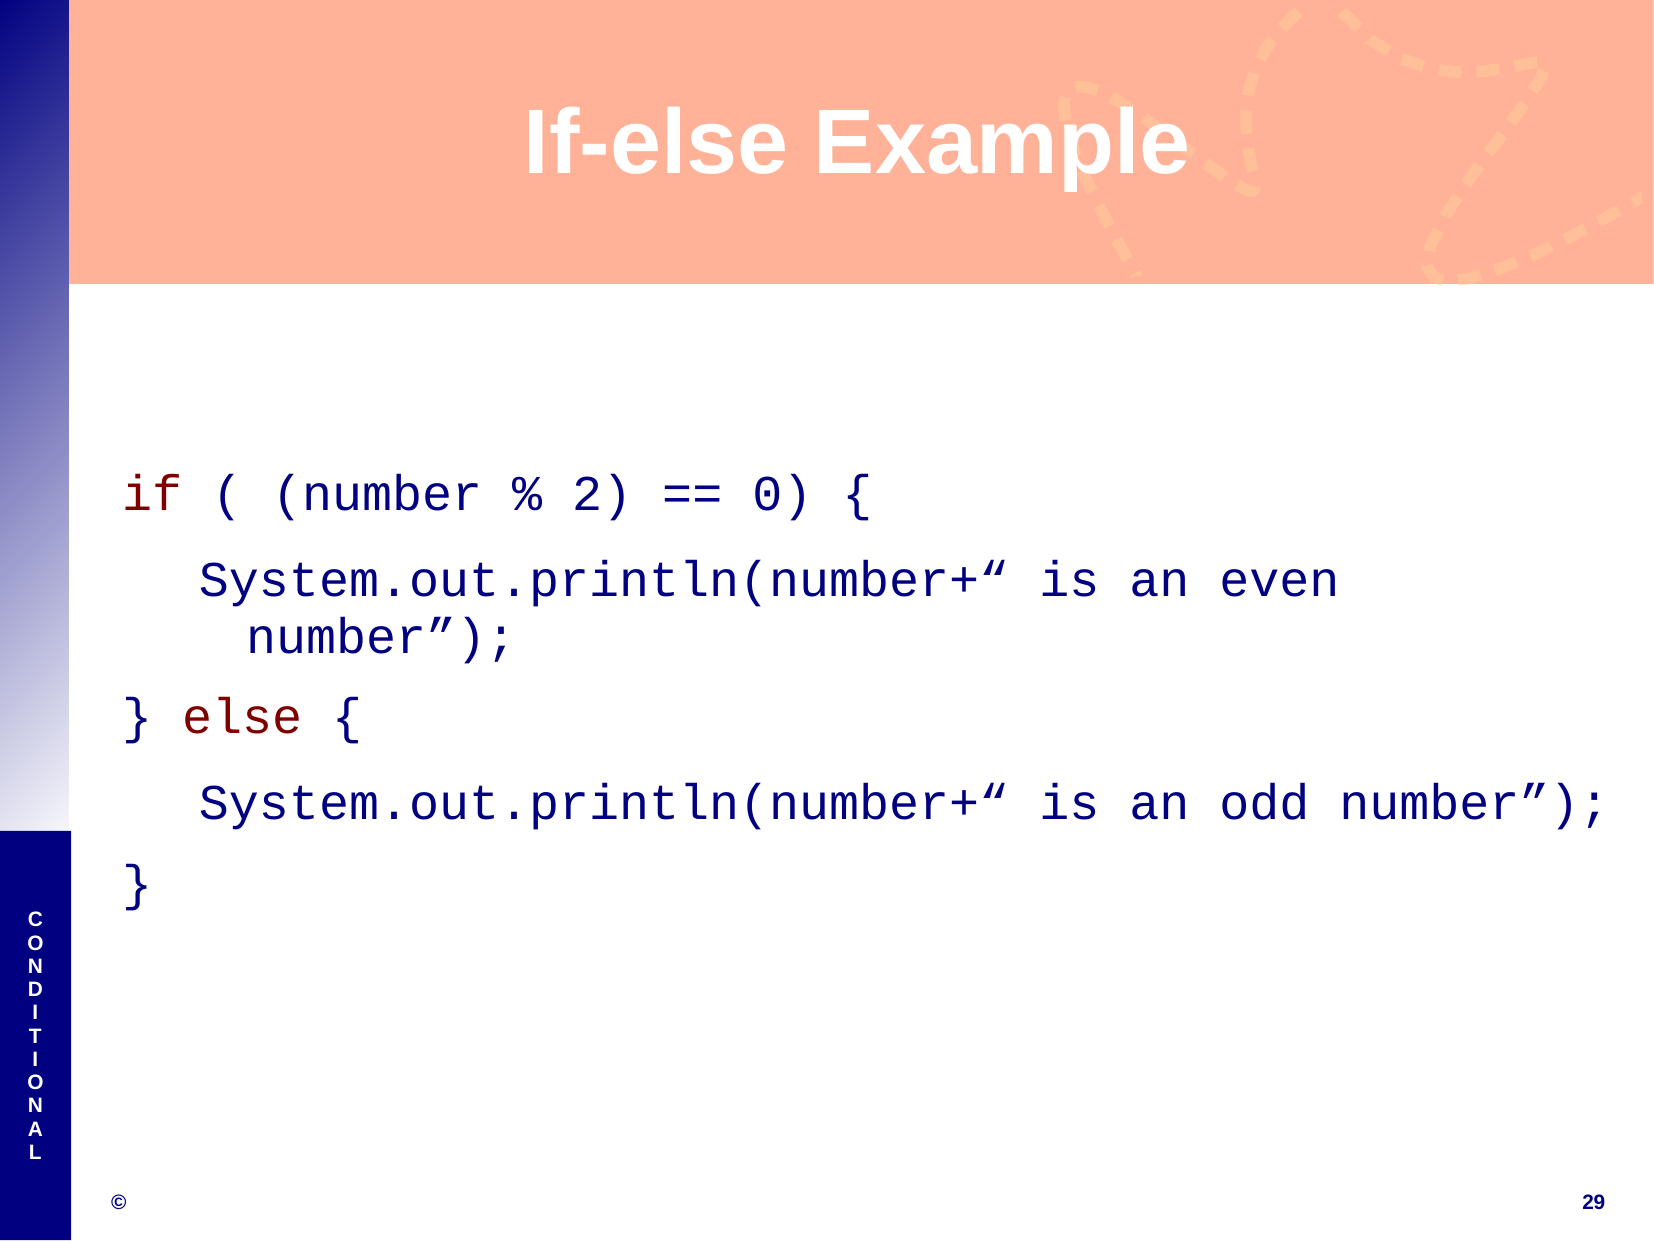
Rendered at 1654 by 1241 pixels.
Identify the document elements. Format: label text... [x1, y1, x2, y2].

text_box C O N D I T I O N A L [0, 830, 71, 1241]
title If-else Example [99, 37, 1617, 246]
list if ( (number % 2) == 0) { System.out.println(number+“ is an even number”); } else { System.out.println(number+“ is an odd number”); } [104, 468, 1613, 916]
